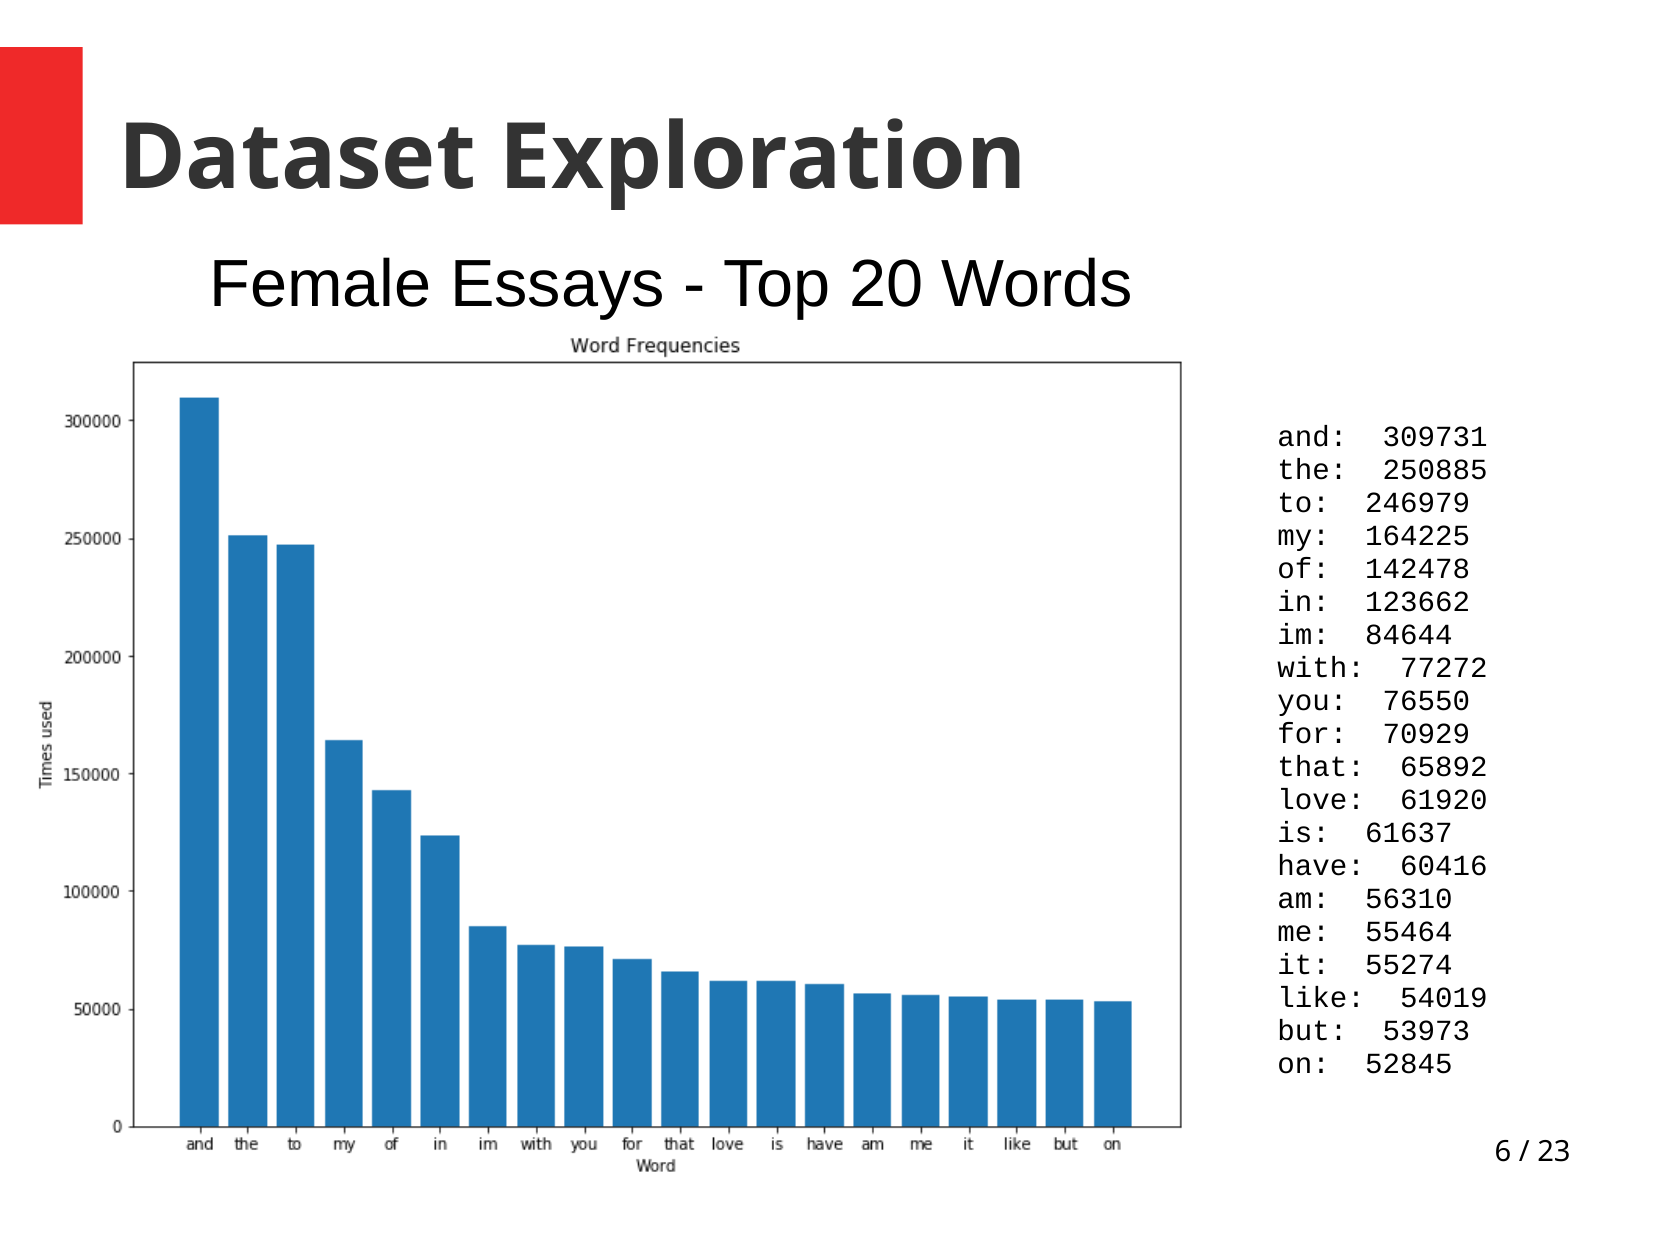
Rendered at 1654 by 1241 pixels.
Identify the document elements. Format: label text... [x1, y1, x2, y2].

title Dataset Exploration [118, 49, 1571, 257]
text_box Female Essays - Top 20 Words [195, 238, 1171, 338]
picture [30, 326, 1196, 1186]
text_box and: 309731 the: 250885 to: 246979 my: 164225 of: 142478 in: 123662 im: 84644 with: 77272 you: 76550 for: 70929 that: 65892 love: 61920 is: 61637 have: 60416 am: 56310 me: 55464 it: 55274 like: 54019 but: 53973 on: 52845 [1262, 415, 1546, 1096]
